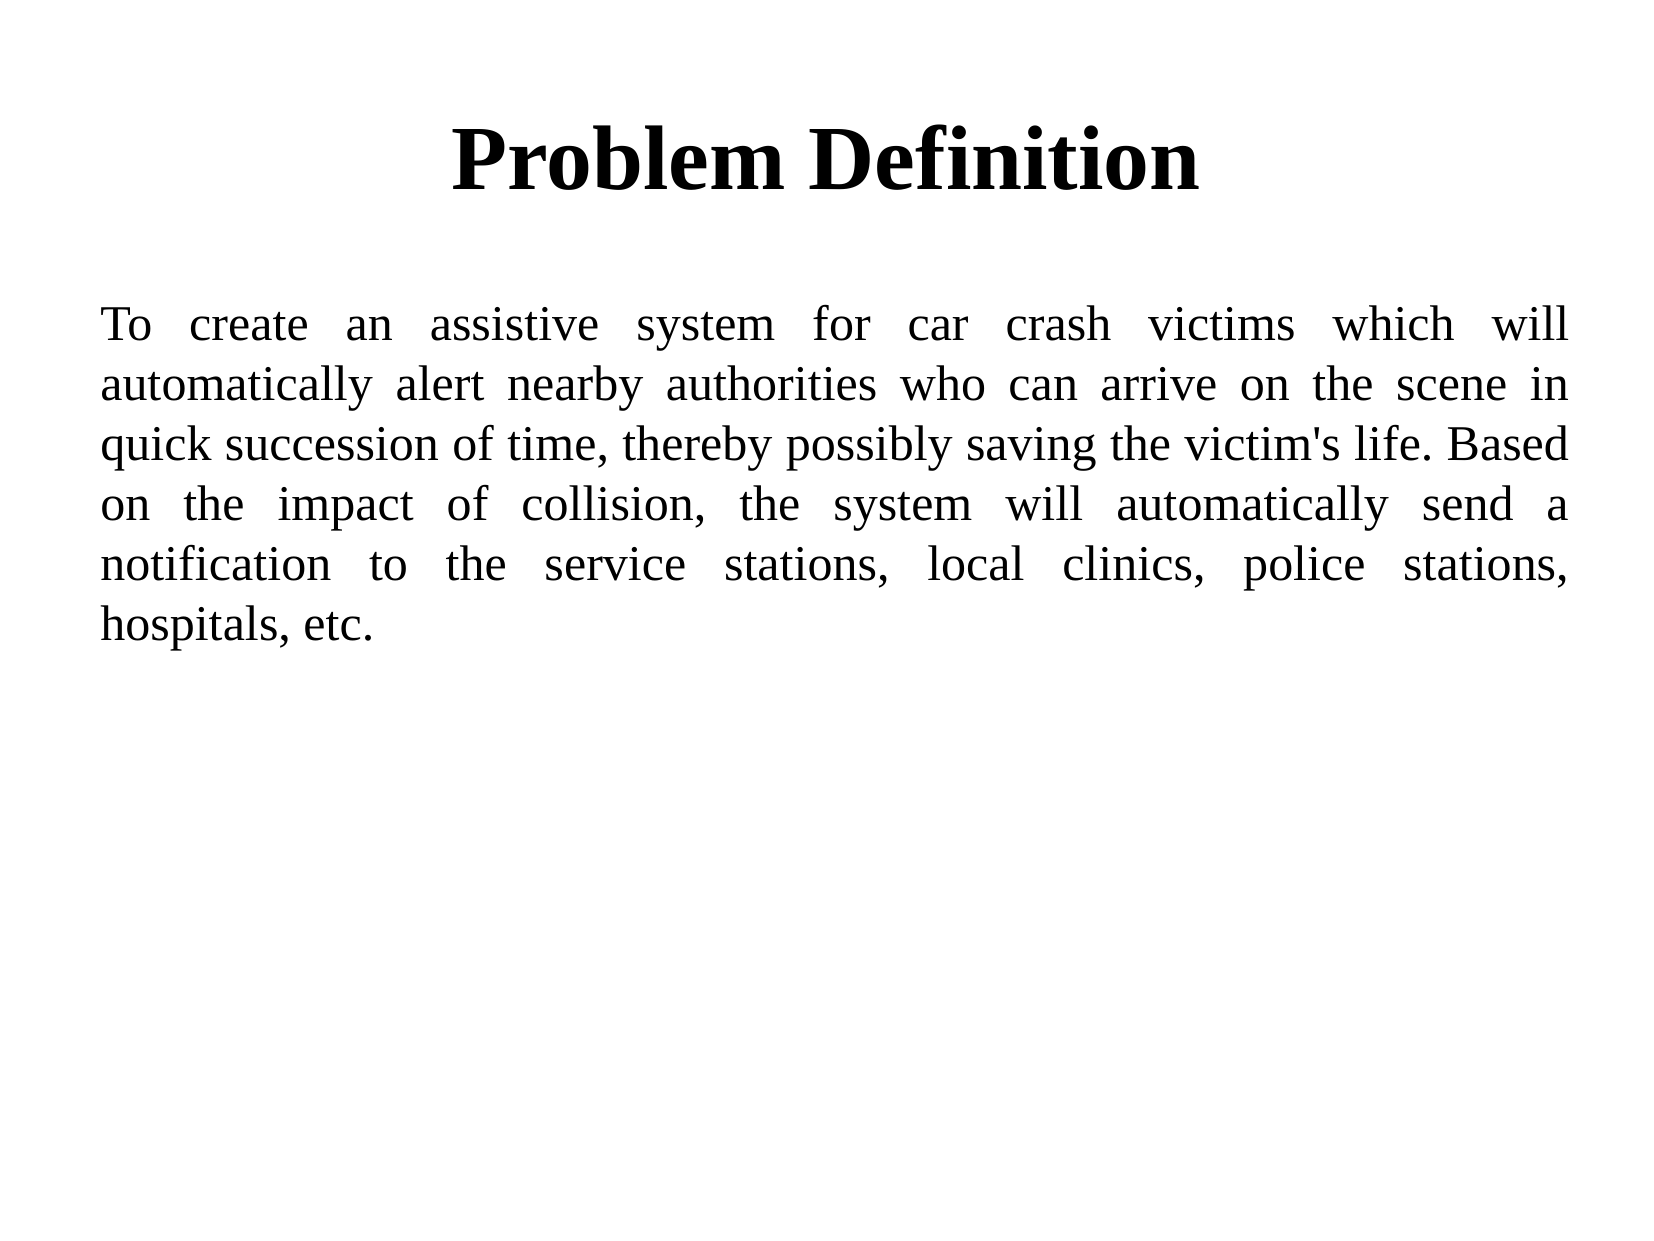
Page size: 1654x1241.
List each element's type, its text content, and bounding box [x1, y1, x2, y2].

text_box Problem Definition [82, 49, 1571, 257]
text_box To create an assistive system for car crash victims which will automatically alert nearby authorities who can arrive on the scene in quick succession of time, thereby possibly saving the victim's life. Based on the impact of collision, the system will automatically send a notification to the service stations, local clinics, police stations, hospitals, etc. [82, 290, 1571, 1010]
